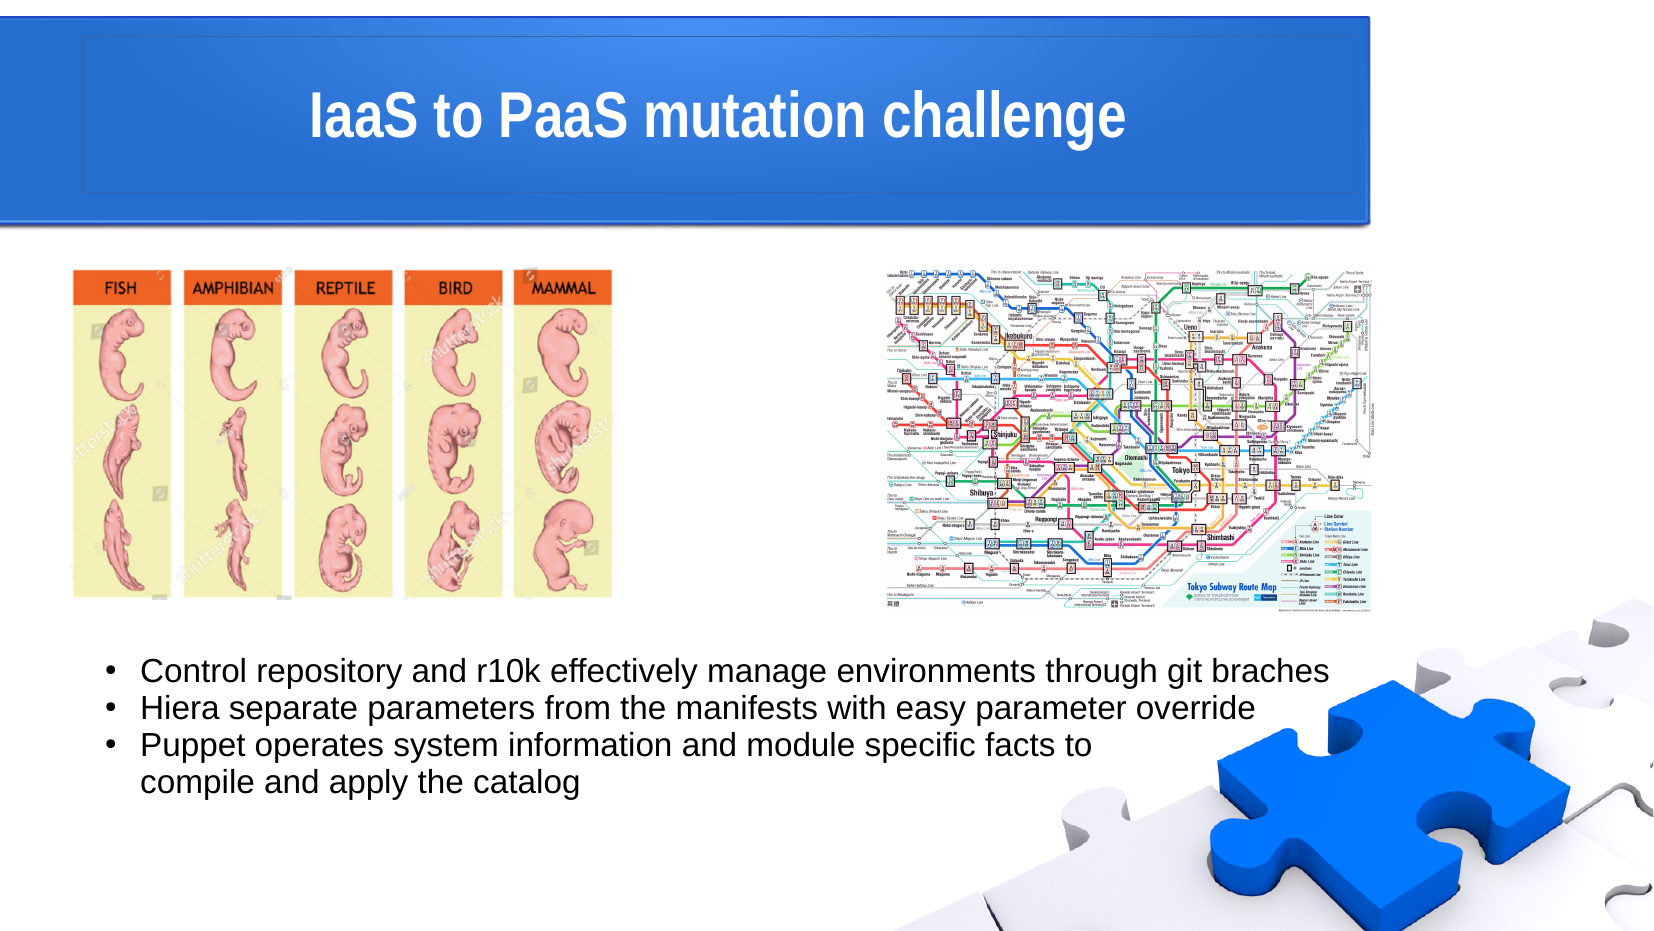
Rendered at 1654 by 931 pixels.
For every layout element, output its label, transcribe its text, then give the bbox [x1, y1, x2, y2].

picture [872, 268, 1654, 931]
title IaaS to PaaS mutation challenge [82, 36, 1356, 193]
text_box Control repository and r10k effectively manage environments through git braches Hiera separate parameters from the manifests with easy parameter override Puppet operates system information and module specific facts to compile and apply the catalog [90, 645, 1396, 882]
picture [71, 267, 616, 601]
picture [0, 16, 1375, 231]
